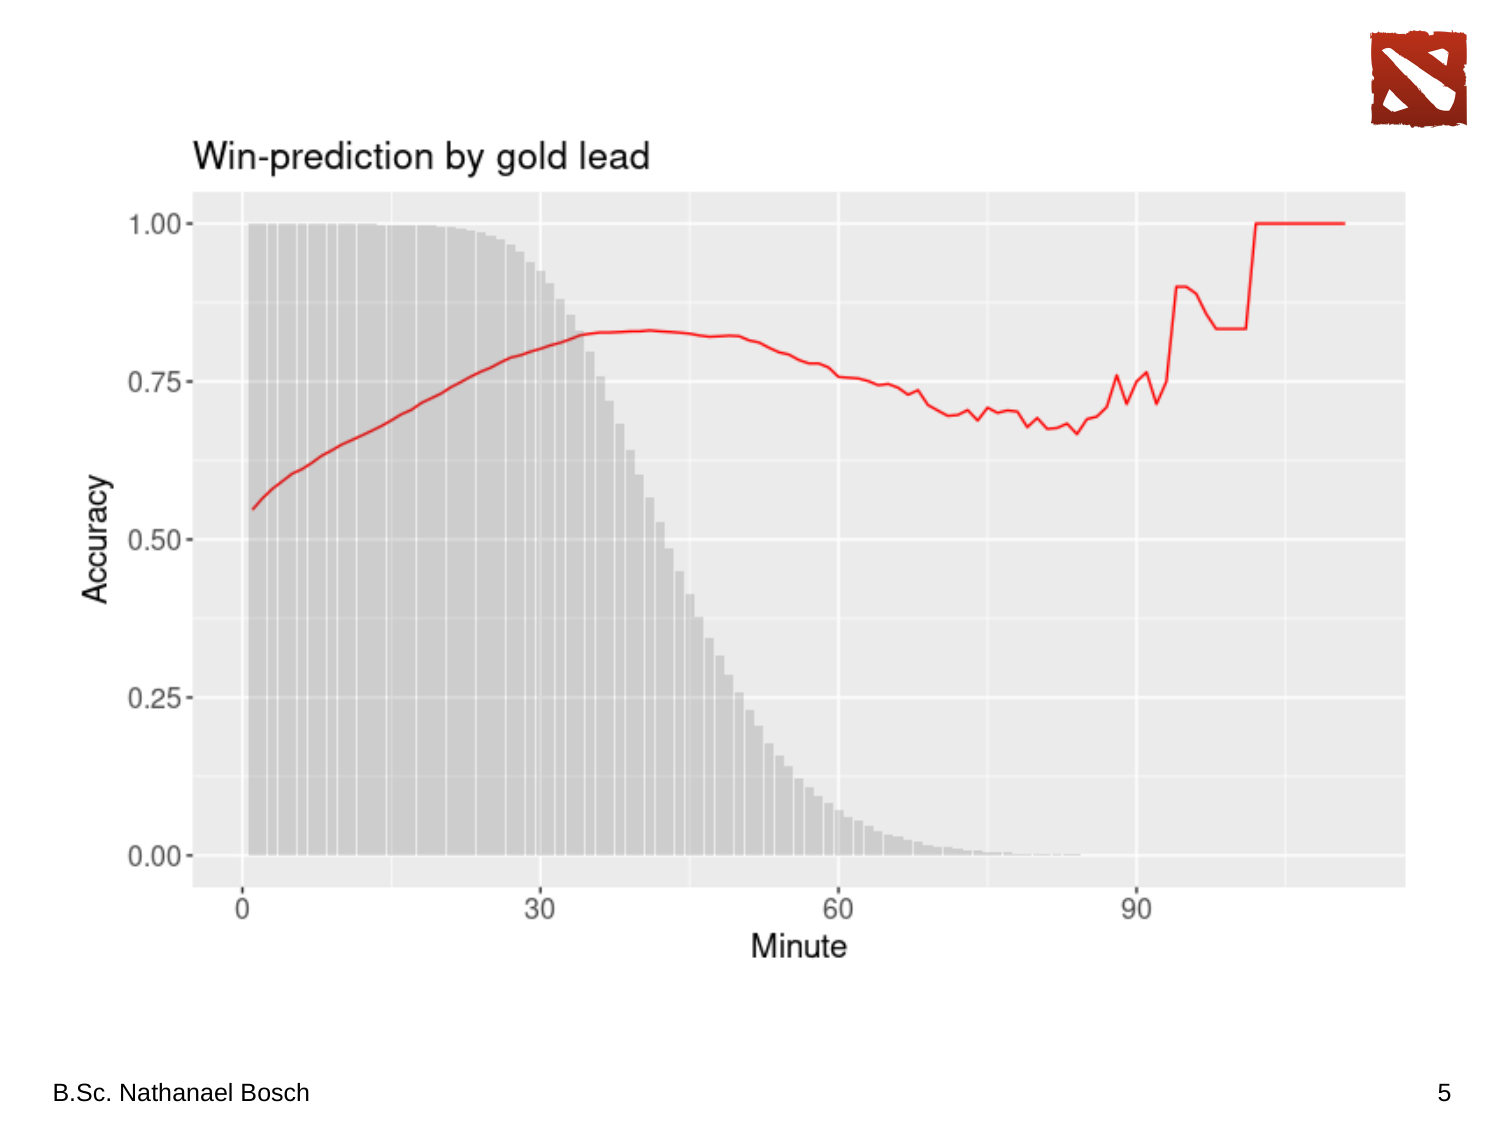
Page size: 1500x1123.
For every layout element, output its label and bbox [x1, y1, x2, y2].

picture [1370, 30, 1467, 128]
picture [70, 129, 1418, 972]
